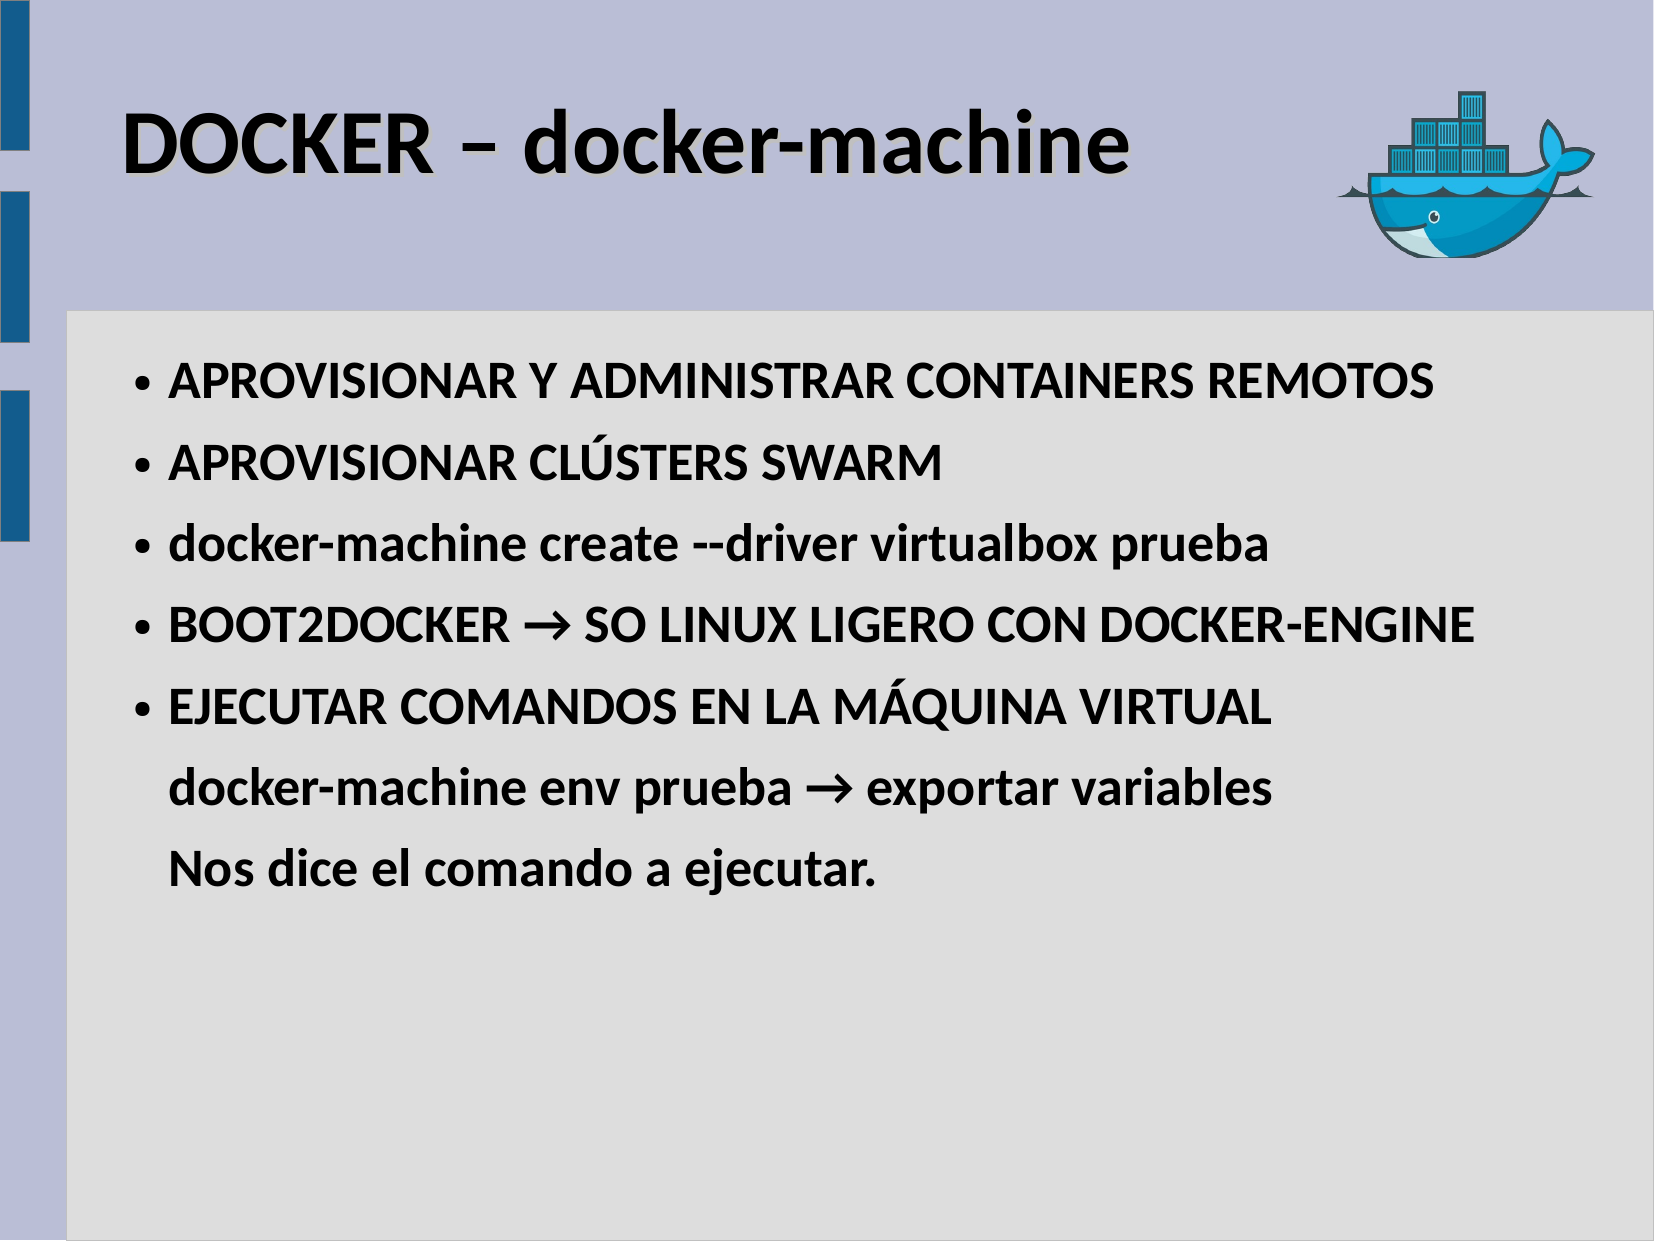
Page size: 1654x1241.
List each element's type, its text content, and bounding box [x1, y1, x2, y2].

text_box DOCKER – docker-machine [106, 97, 1287, 225]
picture [1287, 35, 1642, 258]
text_box APROVISIONAR Y ADMINISTRAR CONTAINERS REMOTOS APROVISIONAR CLÚSTERS SWARM docker-machine create --driver virtualbox prueba BOOT2DOCKER → SO LINUX LIGERO CON DOCKER-ENGINE EJECUTAR COMANDOS EN LA MÁQUINA VIRTUAL docker-machine env prueba → exportar variables Nos dice el comando a ejecutar. [118, 323, 1583, 1241]
